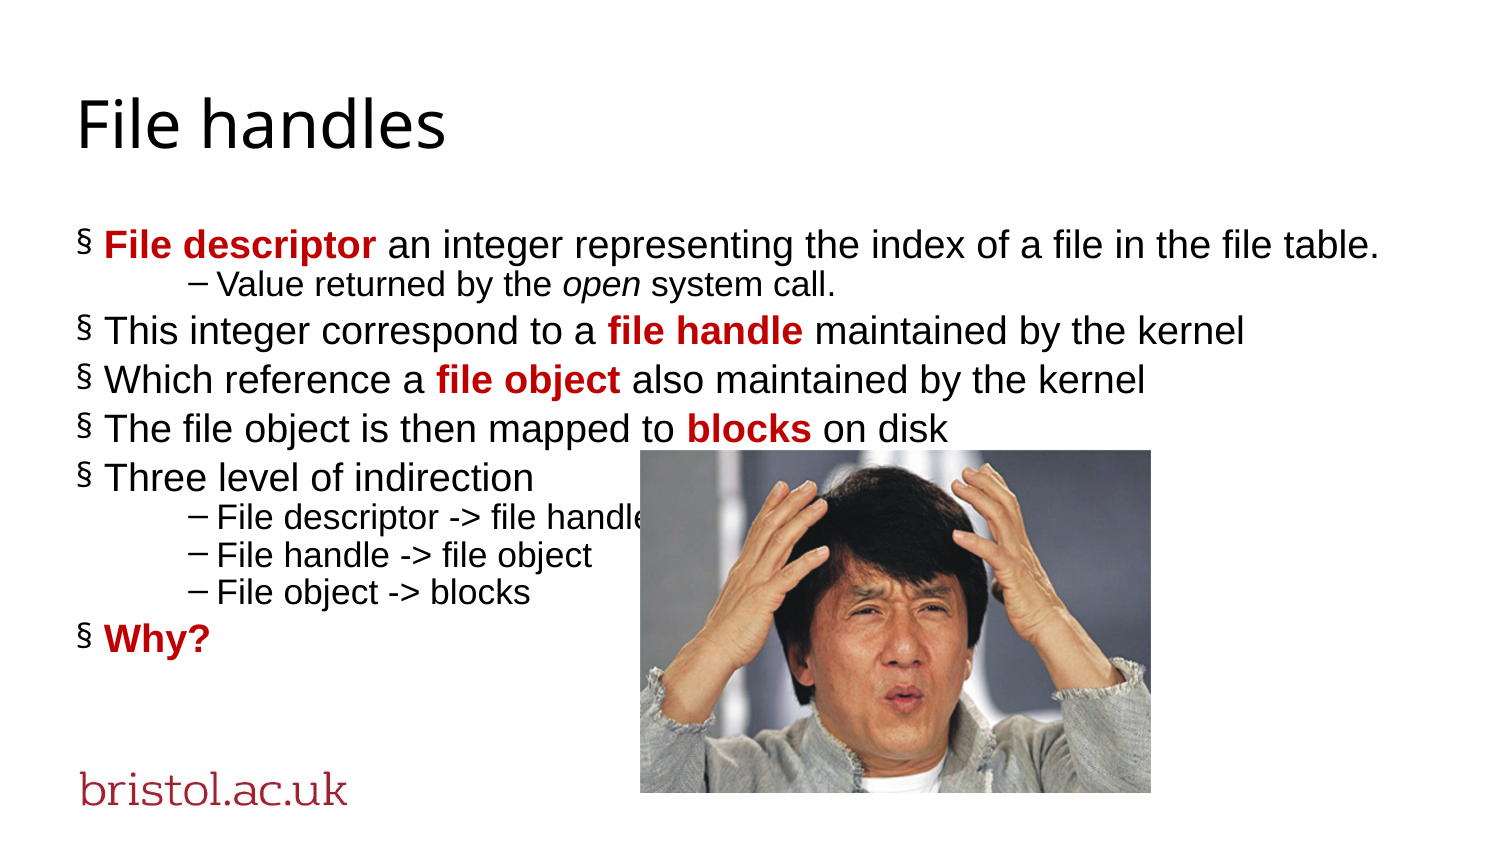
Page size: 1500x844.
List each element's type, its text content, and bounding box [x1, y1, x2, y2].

list File descriptor an integer representing the index of a file in the file table. Value returned by the open system call. This integer correspond to a file handle maintained by the kernel Which reference a file object also maintained by the kernel The file object is then mapped to blocks on disk Three level of indirection File descriptor -> file handle File handle -> file object File object -> blocks Why? [60, 224, 1440, 699]
title File handles [60, 44, 1440, 209]
picture [640, 450, 1151, 793]
